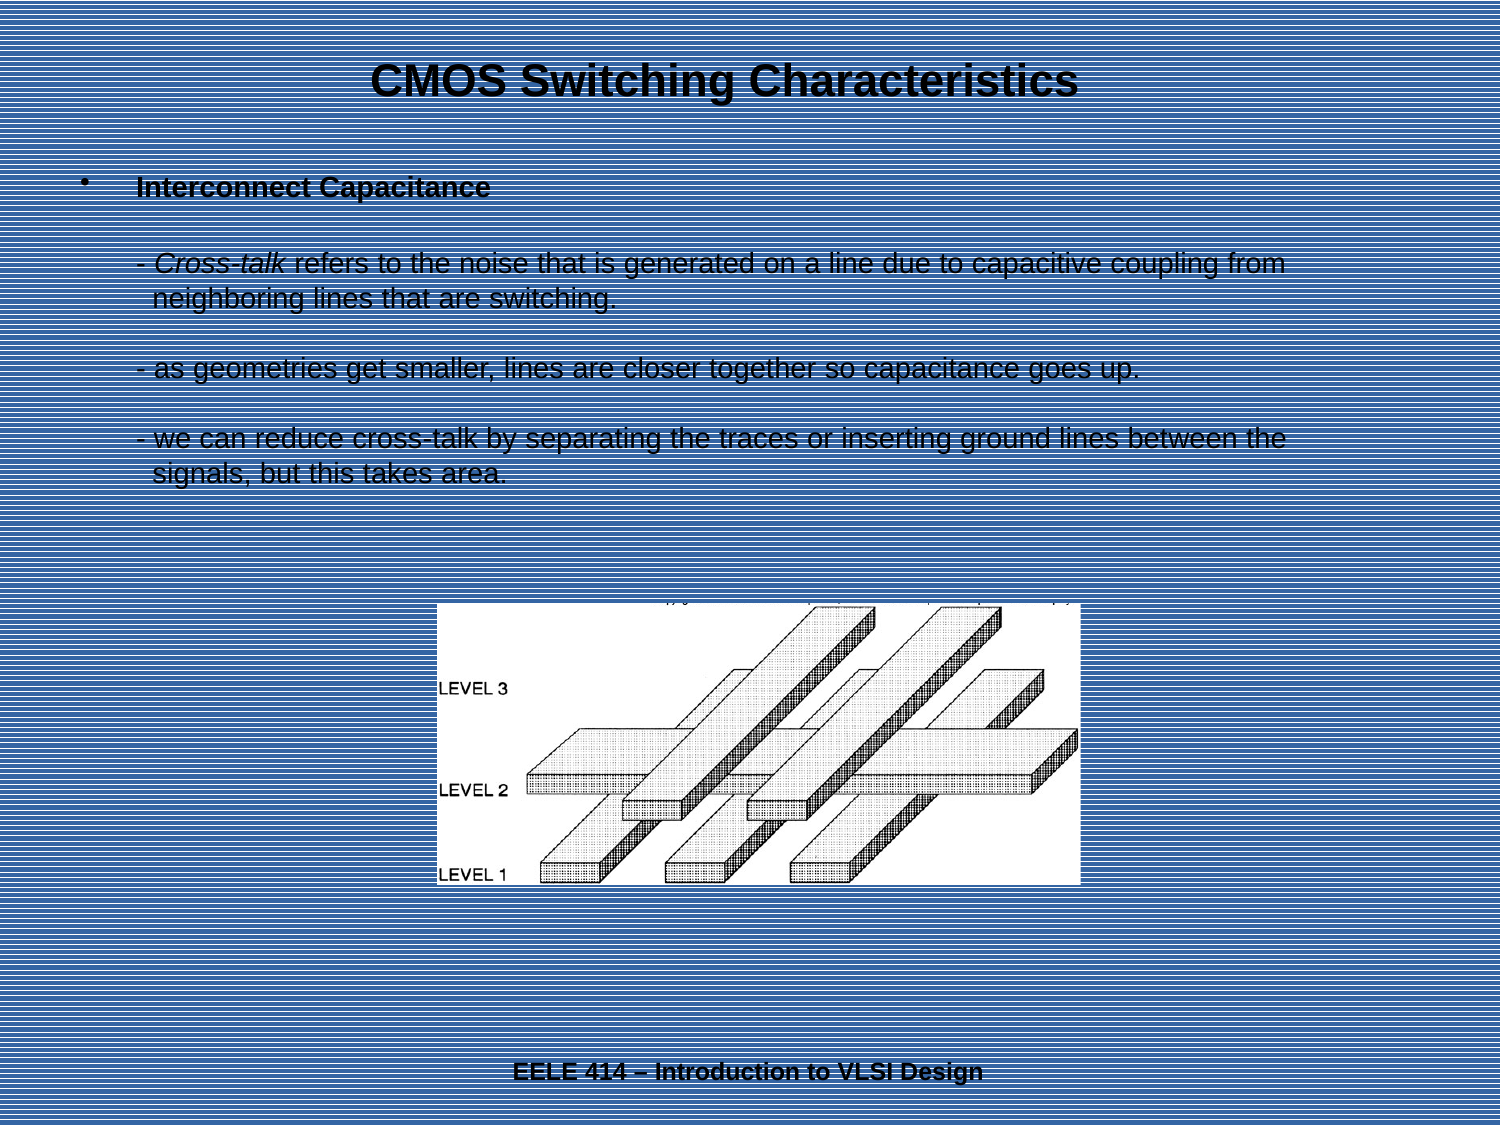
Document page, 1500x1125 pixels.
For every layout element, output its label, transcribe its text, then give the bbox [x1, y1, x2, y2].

picture [437, 603, 1081, 885]
list Interconnect Capacitance - Cross-talk refers to the noise that is generated on a line due to capacitive coupling from neighboring lines that are switching. - as geometries get smaller, lines are closer together so capacitance goes up. - we can reduce cross-talk by separating the traces or inserting ground lines between the signals, but this takes area. [64, 160, 1471, 988]
title CMOS Switching Characteristics [87, 37, 1363, 120]
